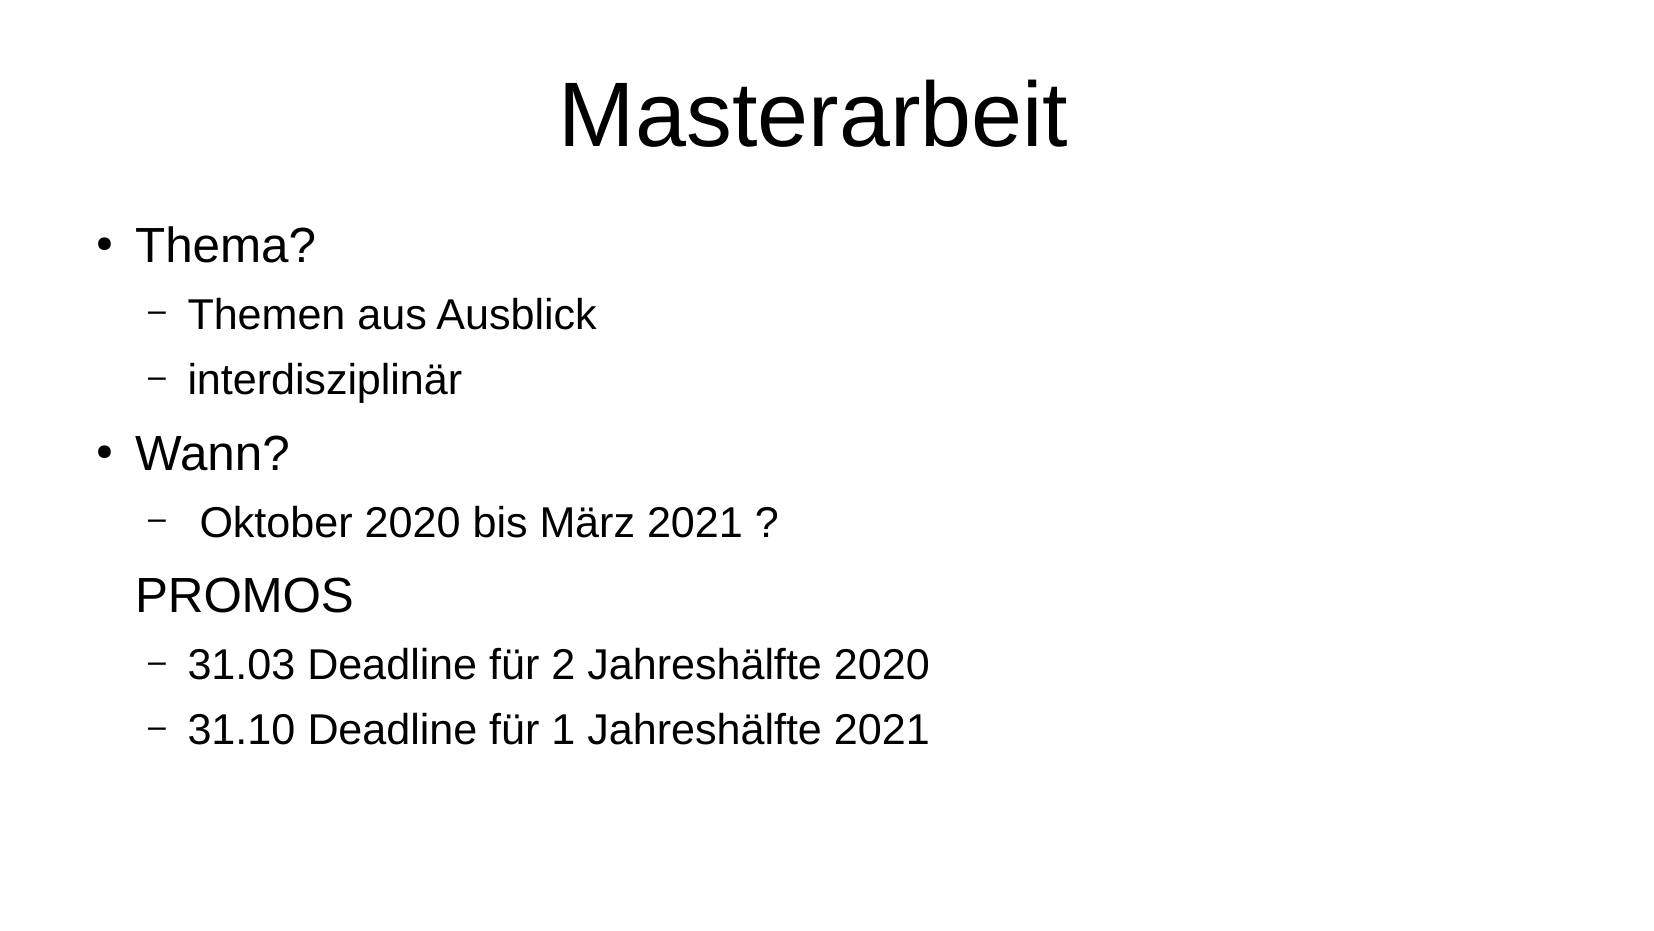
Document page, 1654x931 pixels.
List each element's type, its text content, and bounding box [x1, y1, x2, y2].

title Masterarbeit [82, 37, 1571, 193]
list Thema? Themen aus Ausblick interdisziplinär Wann? Oktober 2020 bis März 2021 ? PROMOS 31.03 Deadline für 2 Jahreshälfte 2020 31.10 Deadline für 1 Jahreshälfte 2021 [82, 217, 1571, 758]
